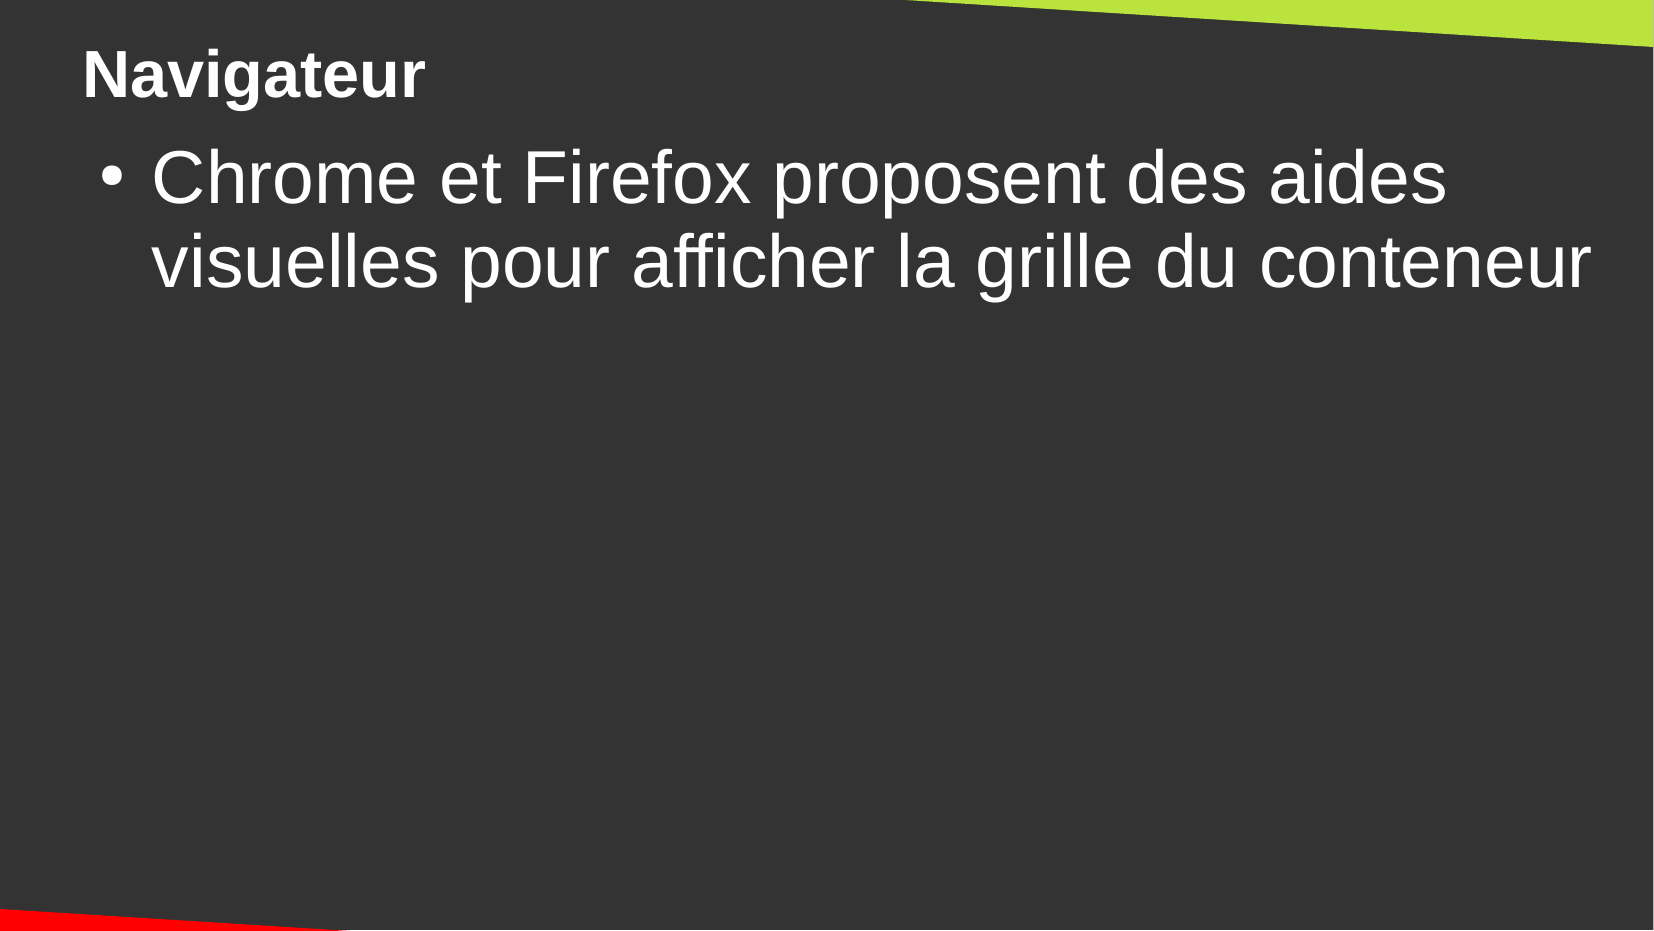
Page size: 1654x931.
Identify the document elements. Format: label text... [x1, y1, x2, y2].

text_box [905, 0, 1654, 48]
title Navigateur [82, 37, 1571, 114]
list Chrome et Firefox proposent des aides visuelles pour afficher la grille du conteneur [80, 135, 1620, 378]
text_box [0, 908, 351, 931]
